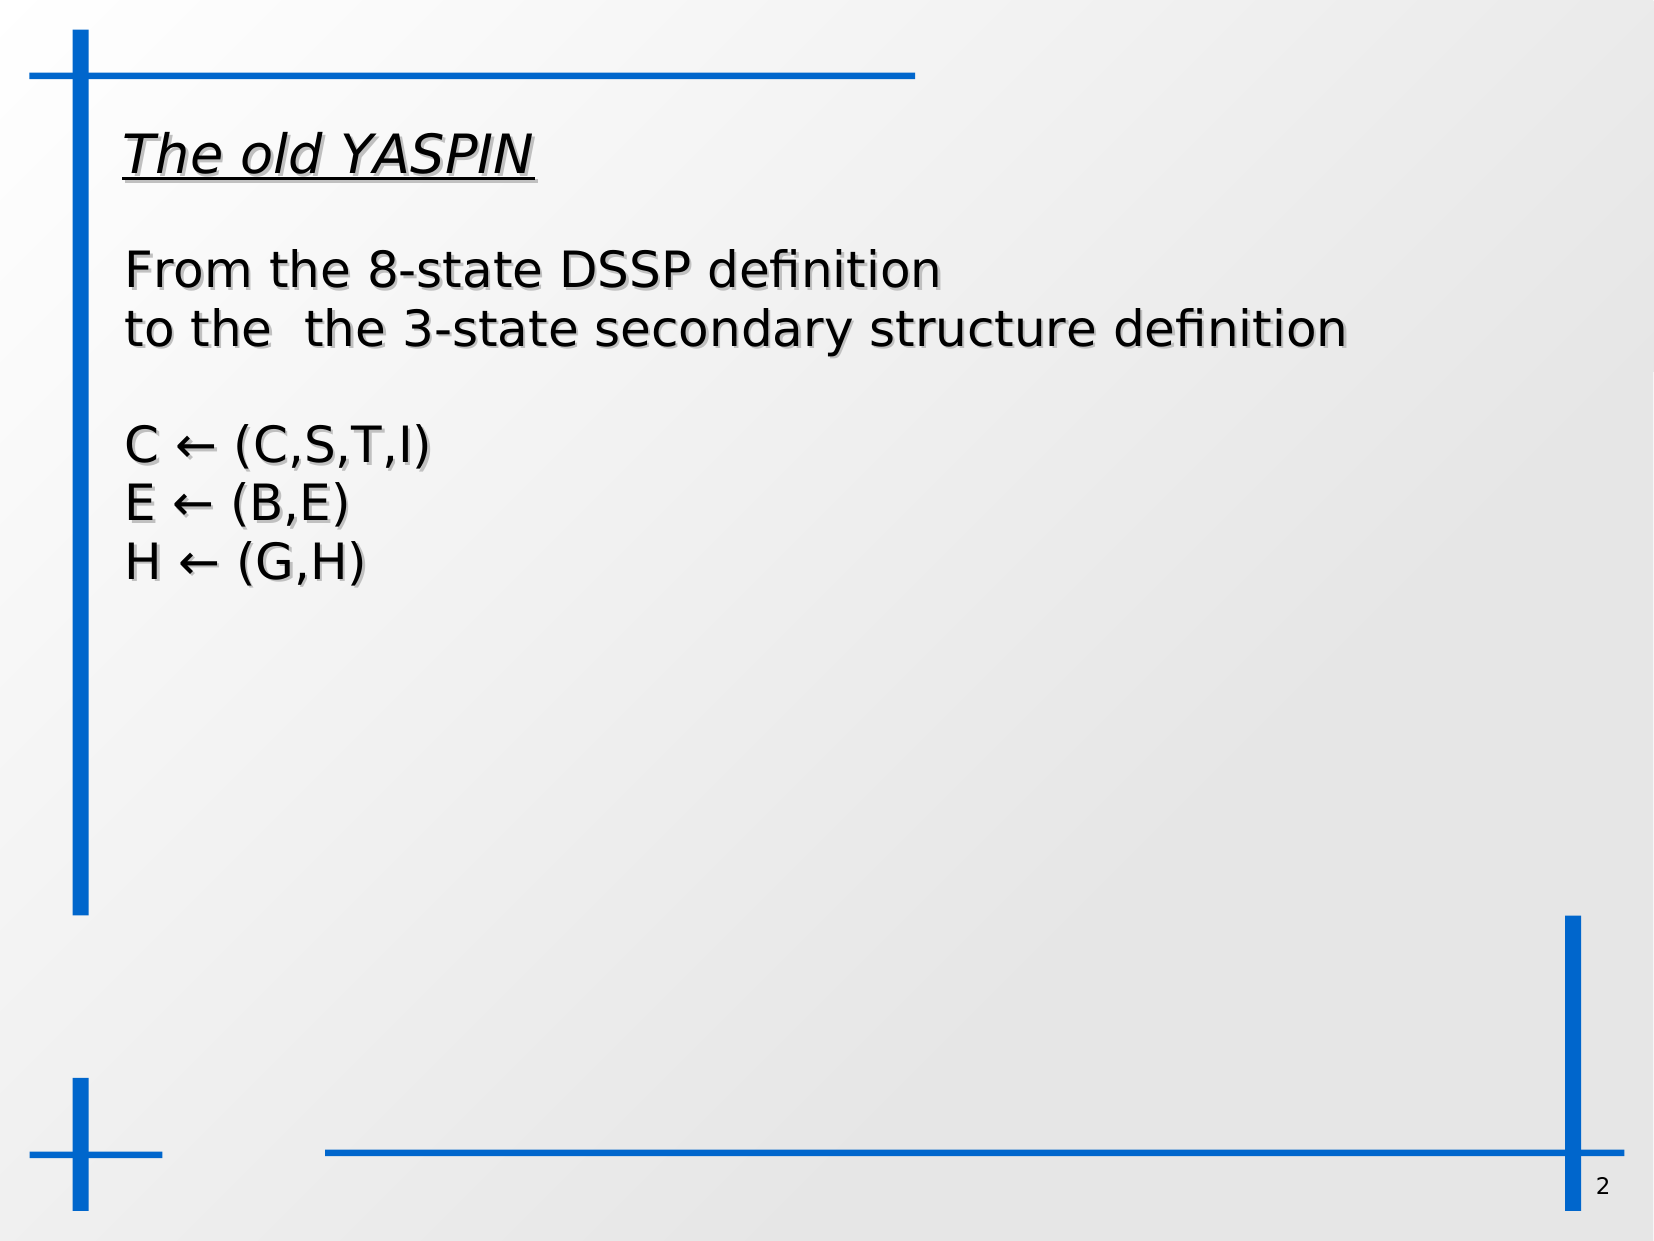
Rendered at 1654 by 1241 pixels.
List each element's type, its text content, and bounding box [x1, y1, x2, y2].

title The old YASPIN [122, 91, 1524, 219]
list From the 8-state DSSP definition to the the 3-state secondary structure definition C ← (C,S,T,I) E ← (B,E) H ← (G,H) [124, 241, 1526, 1133]
